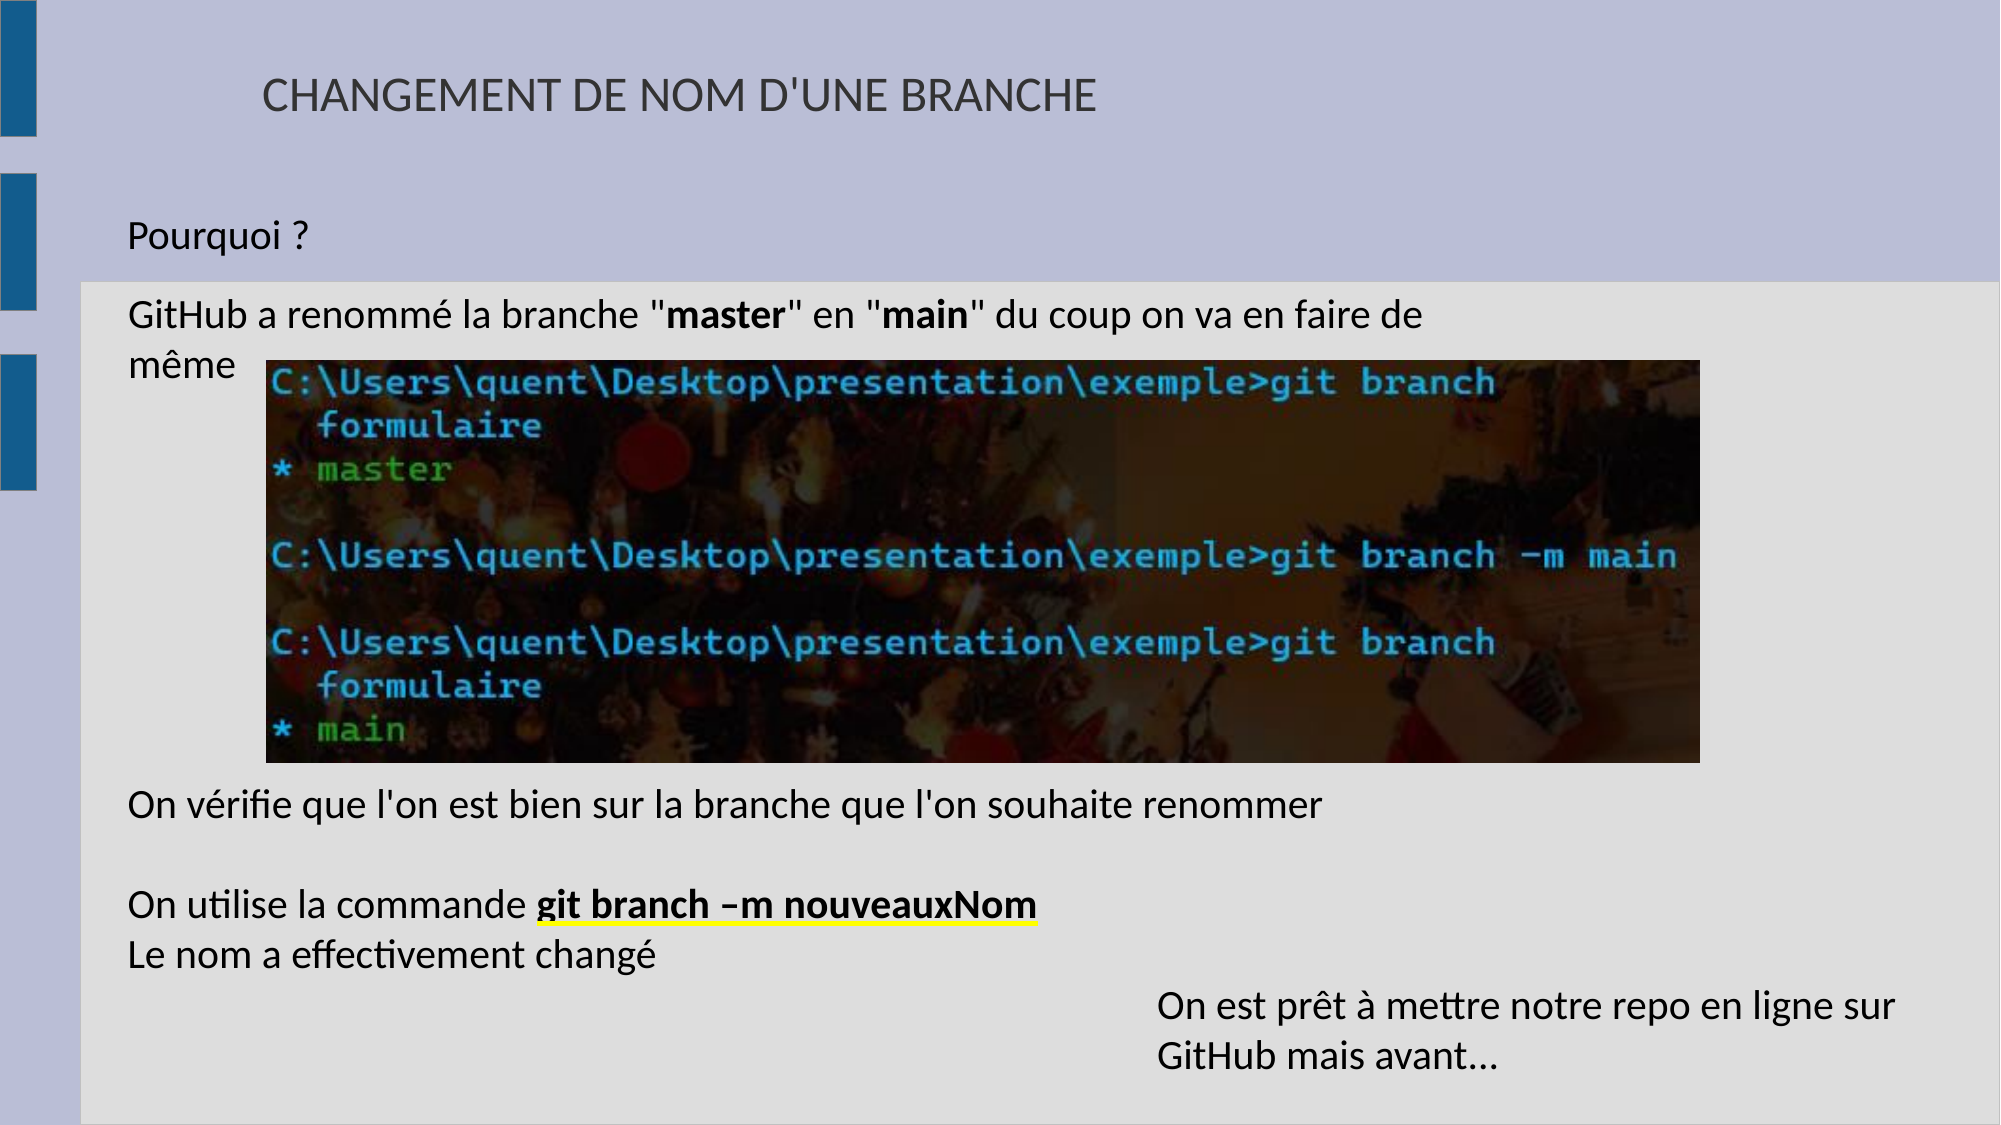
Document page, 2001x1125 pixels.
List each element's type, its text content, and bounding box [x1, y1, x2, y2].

text_box On vérifie que l'on est bien sur la branche que l'on souhaite renommer On utilise la commande git branch –m nouveauxNom Le nom a effectivement changé On est prêt à mettre notre repo en ligne sur GitHub mais avant... [125, 774, 1900, 1078]
picture [266, 360, 1700, 763]
text_box Pourquoi ? GitHub a renommé la branche "master" en "main" du coup on va en faire de même [125, 176, 1540, 387]
title CHANGEMENT DE NOM D'UNE BRANCHE [125, 59, 1234, 176]
